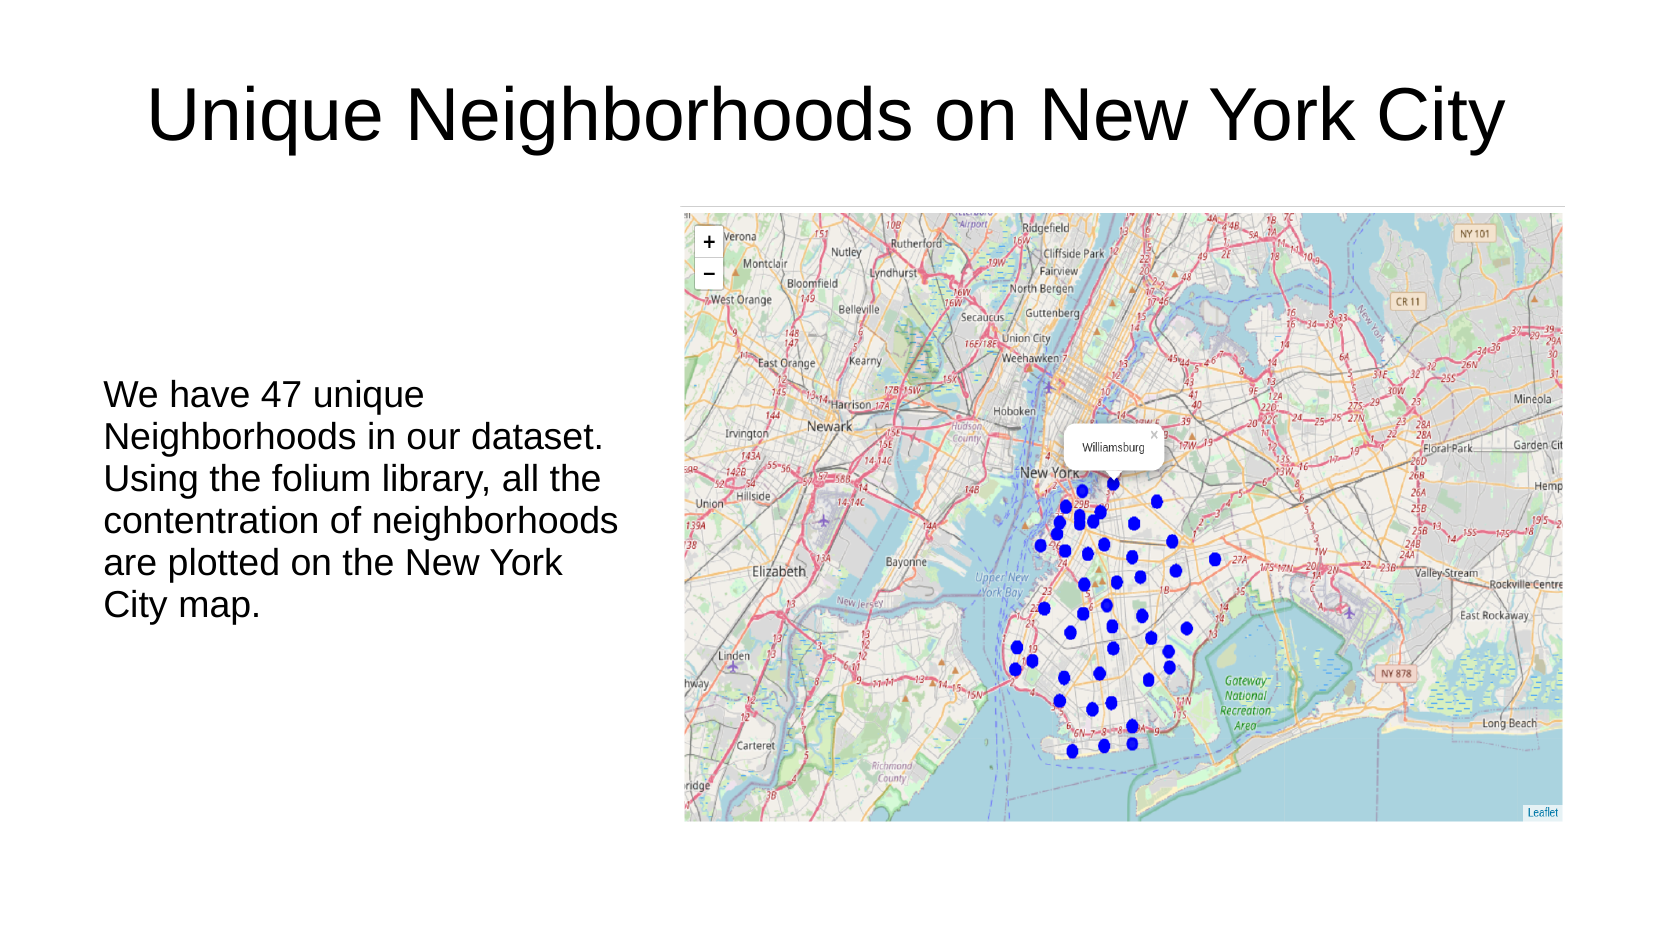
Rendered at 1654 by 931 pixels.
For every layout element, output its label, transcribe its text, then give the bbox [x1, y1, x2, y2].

picture [679, 206, 1565, 827]
text_box We have 47 unique Neighborhoods in our dataset. Using the folium library, all the contentration of neighborhoods are plotted on the New York City map. [88, 365, 650, 650]
title Unique Neighborhoods on New York City [82, 37, 1571, 193]
